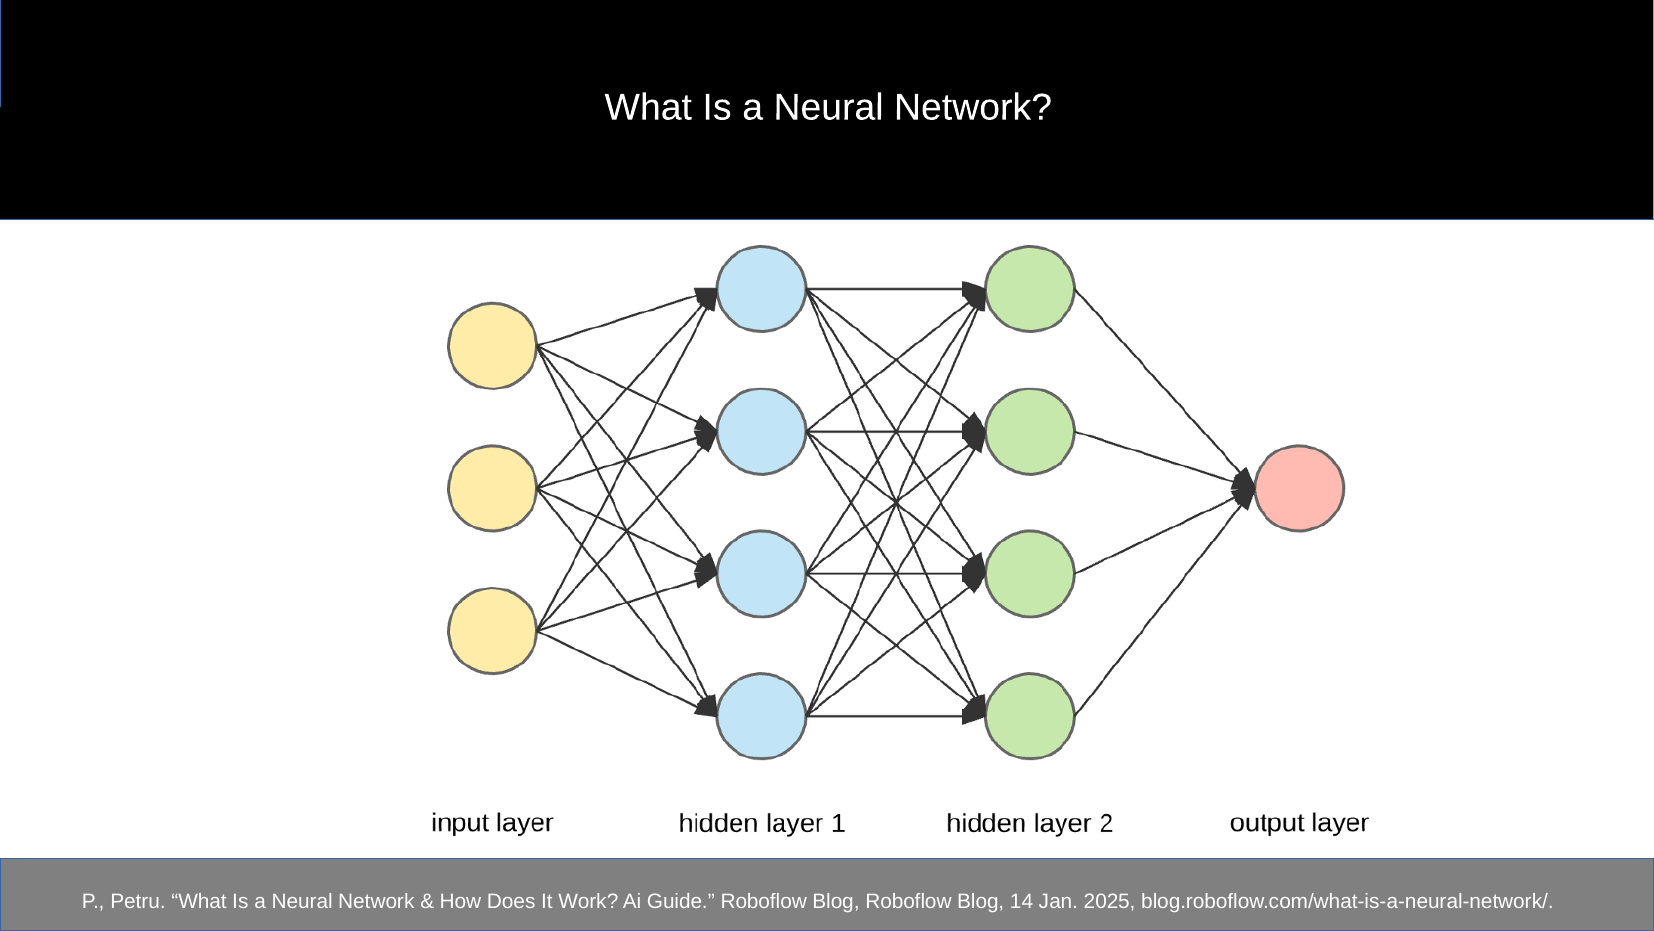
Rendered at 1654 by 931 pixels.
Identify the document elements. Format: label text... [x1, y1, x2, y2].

text_box What Is a Neural Network? [0, 0, 1654, 220]
picture [412, 235, 1388, 849]
text_box P., Petru. “What Is a Neural Network & How Does It Work? Ai Guide.” Roboflow Blog, Roboflow Blog, 14 Jan. 2025, blog.roboflow.com/what-is-a-neural-network/. [67, 882, 1577, 931]
text_box [0, 858, 1654, 931]
